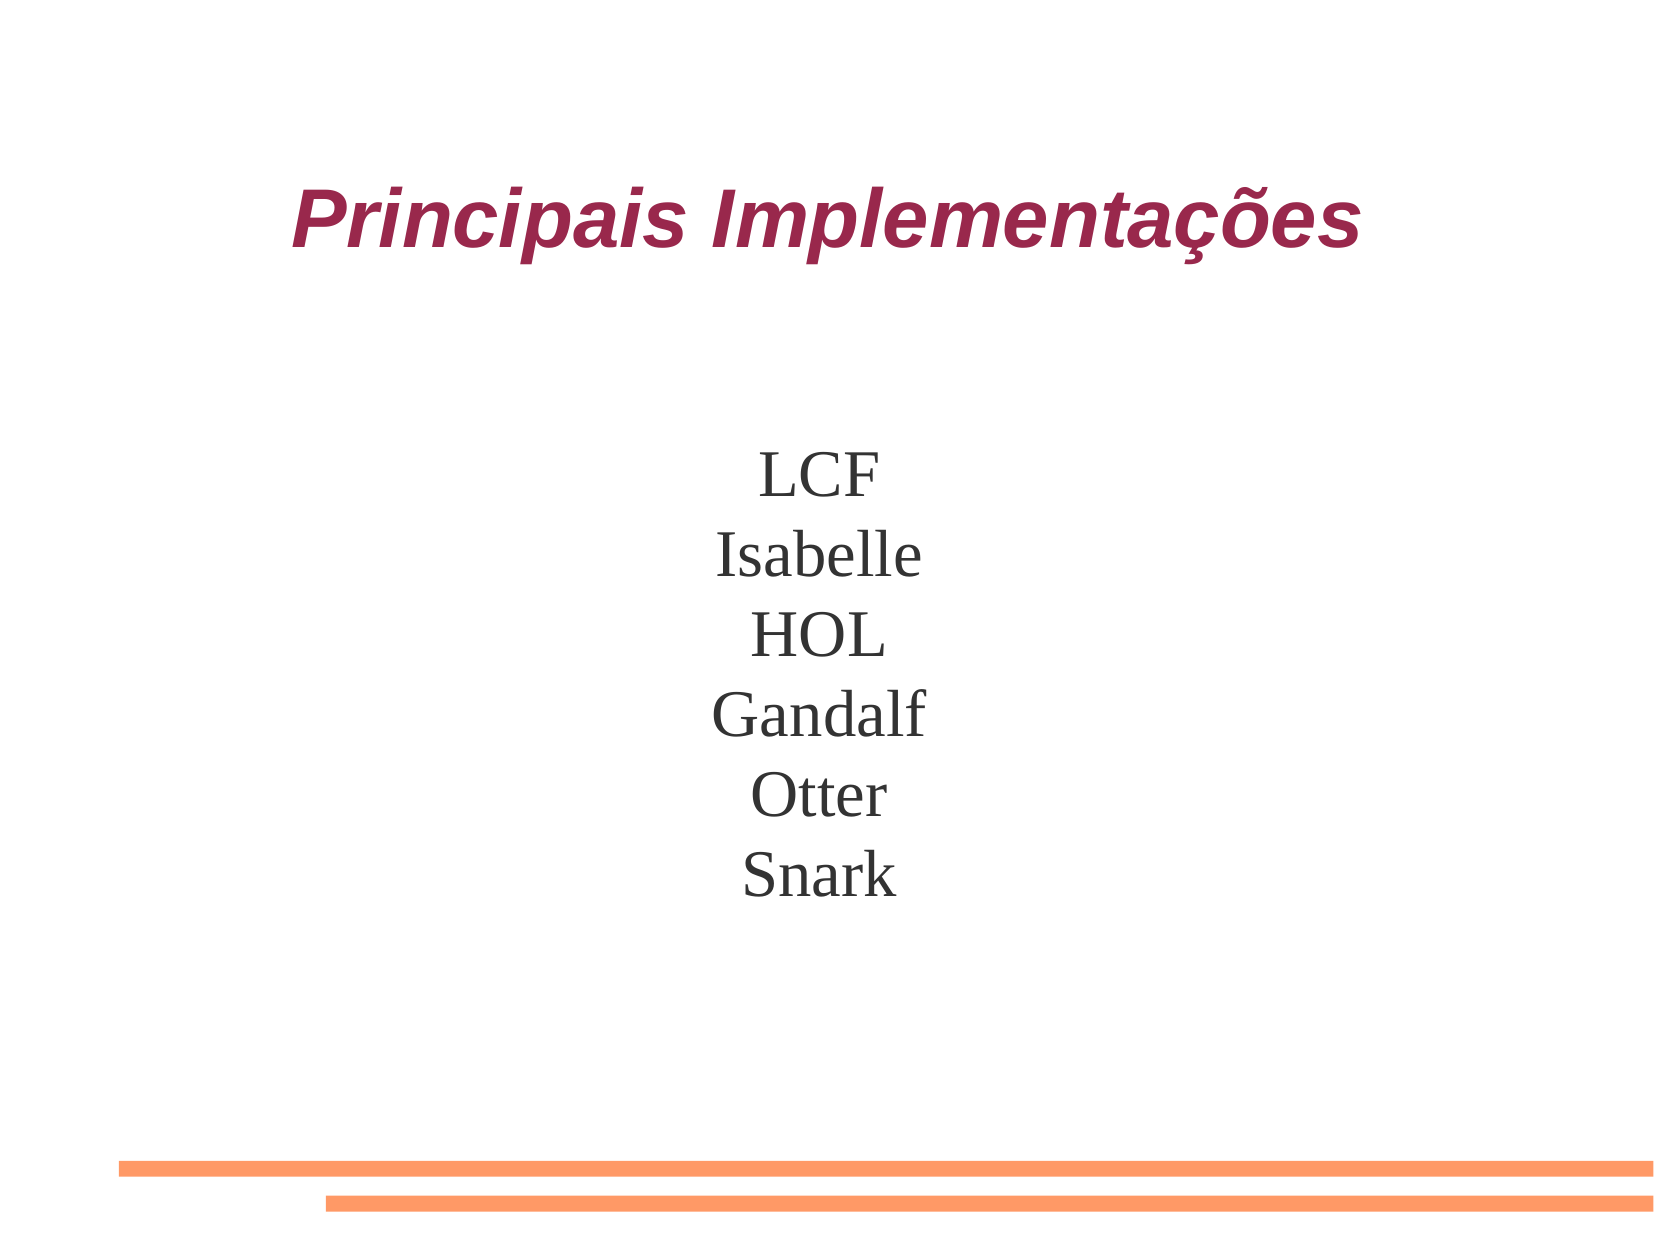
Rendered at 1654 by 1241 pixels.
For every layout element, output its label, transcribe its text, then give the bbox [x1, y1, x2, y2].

title Principais Implementações [121, 114, 1534, 322]
list LCF Isabelle HOL Gandalf Otter Snark [129, 295, 1510, 1133]
